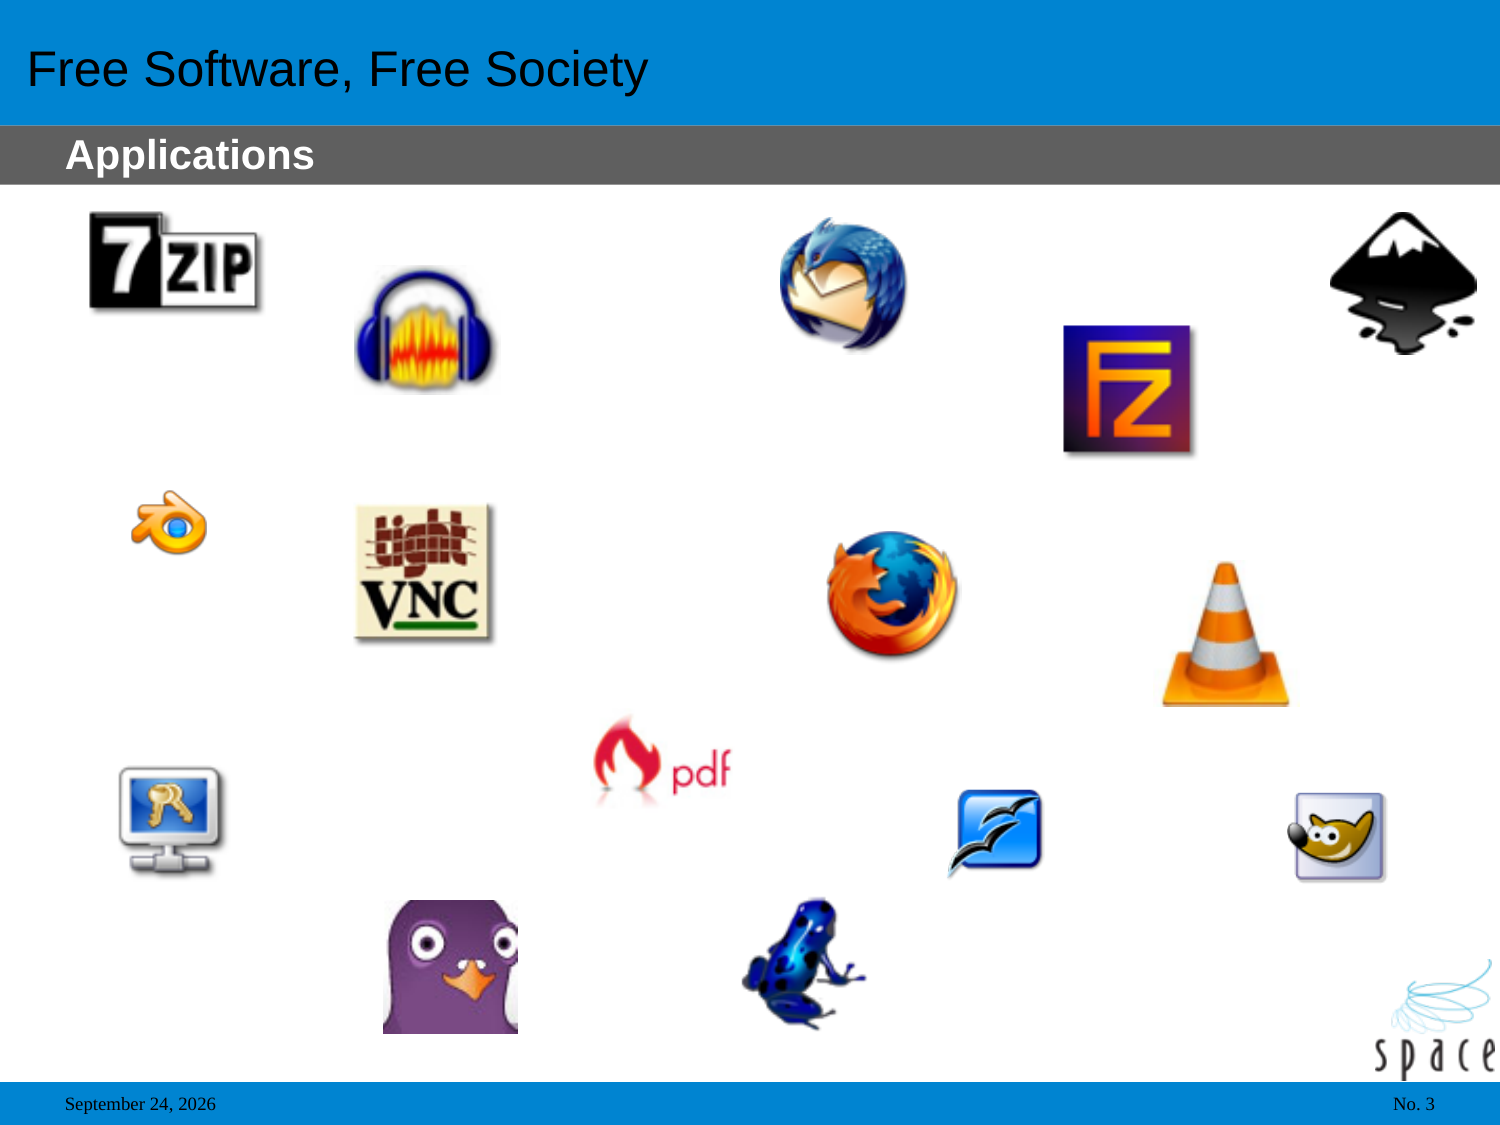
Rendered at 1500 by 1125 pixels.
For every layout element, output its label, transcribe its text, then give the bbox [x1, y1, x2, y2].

picture [352, 501, 502, 652]
picture [88, 210, 272, 325]
picture [1153, 560, 1300, 707]
picture [944, 785, 1045, 886]
picture [826, 531, 962, 667]
picture [1330, 212, 1477, 355]
picture [1375, 959, 1495, 1081]
picture [780, 217, 916, 355]
title Applications [64, 125, 1436, 185]
picture [738, 895, 874, 1034]
picture [1062, 324, 1203, 465]
picture [107, 762, 237, 886]
picture [131, 486, 207, 562]
picture [383, 900, 518, 1034]
picture [1287, 785, 1388, 886]
picture [354, 265, 501, 395]
picture [590, 708, 737, 813]
